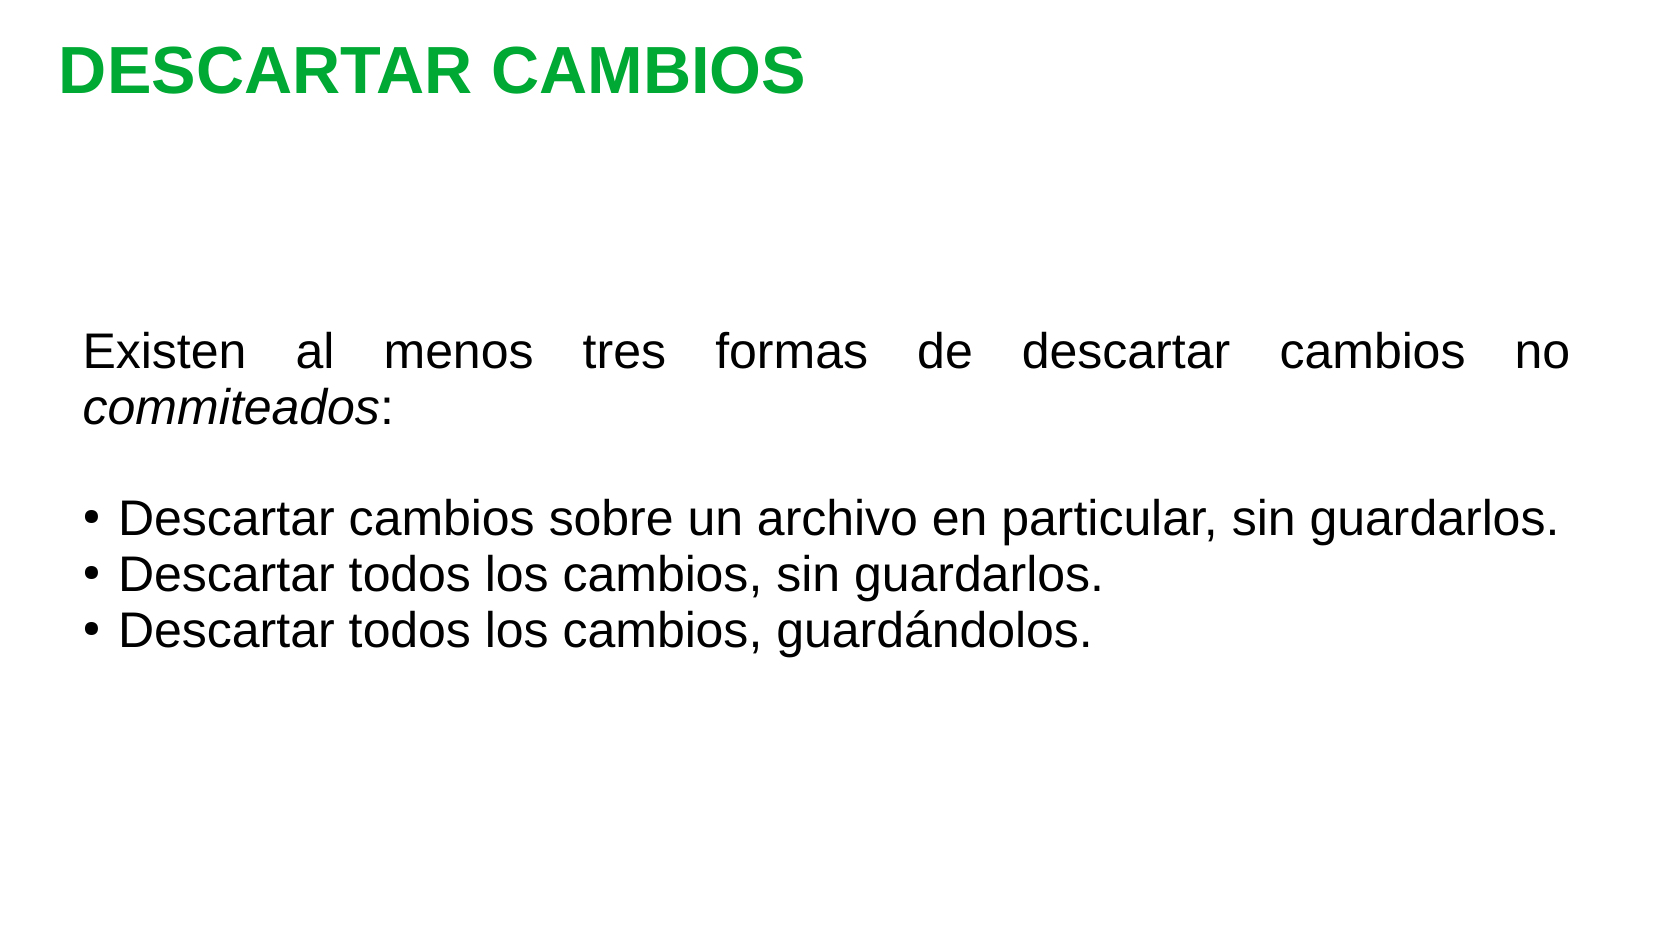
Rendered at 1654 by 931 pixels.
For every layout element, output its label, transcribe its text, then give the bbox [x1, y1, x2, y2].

title DESCARTAR CAMBIOS [59, 24, 1548, 118]
subtitle Existen al menos tres formas de descartar cambios no commiteados: Descartar cambios sobre un archivo en particular, sin guardarlos. Descartar todos los cambios, sin guardarlos. Descartar todos los cambios, guardándolos. [82, 155, 1571, 881]
